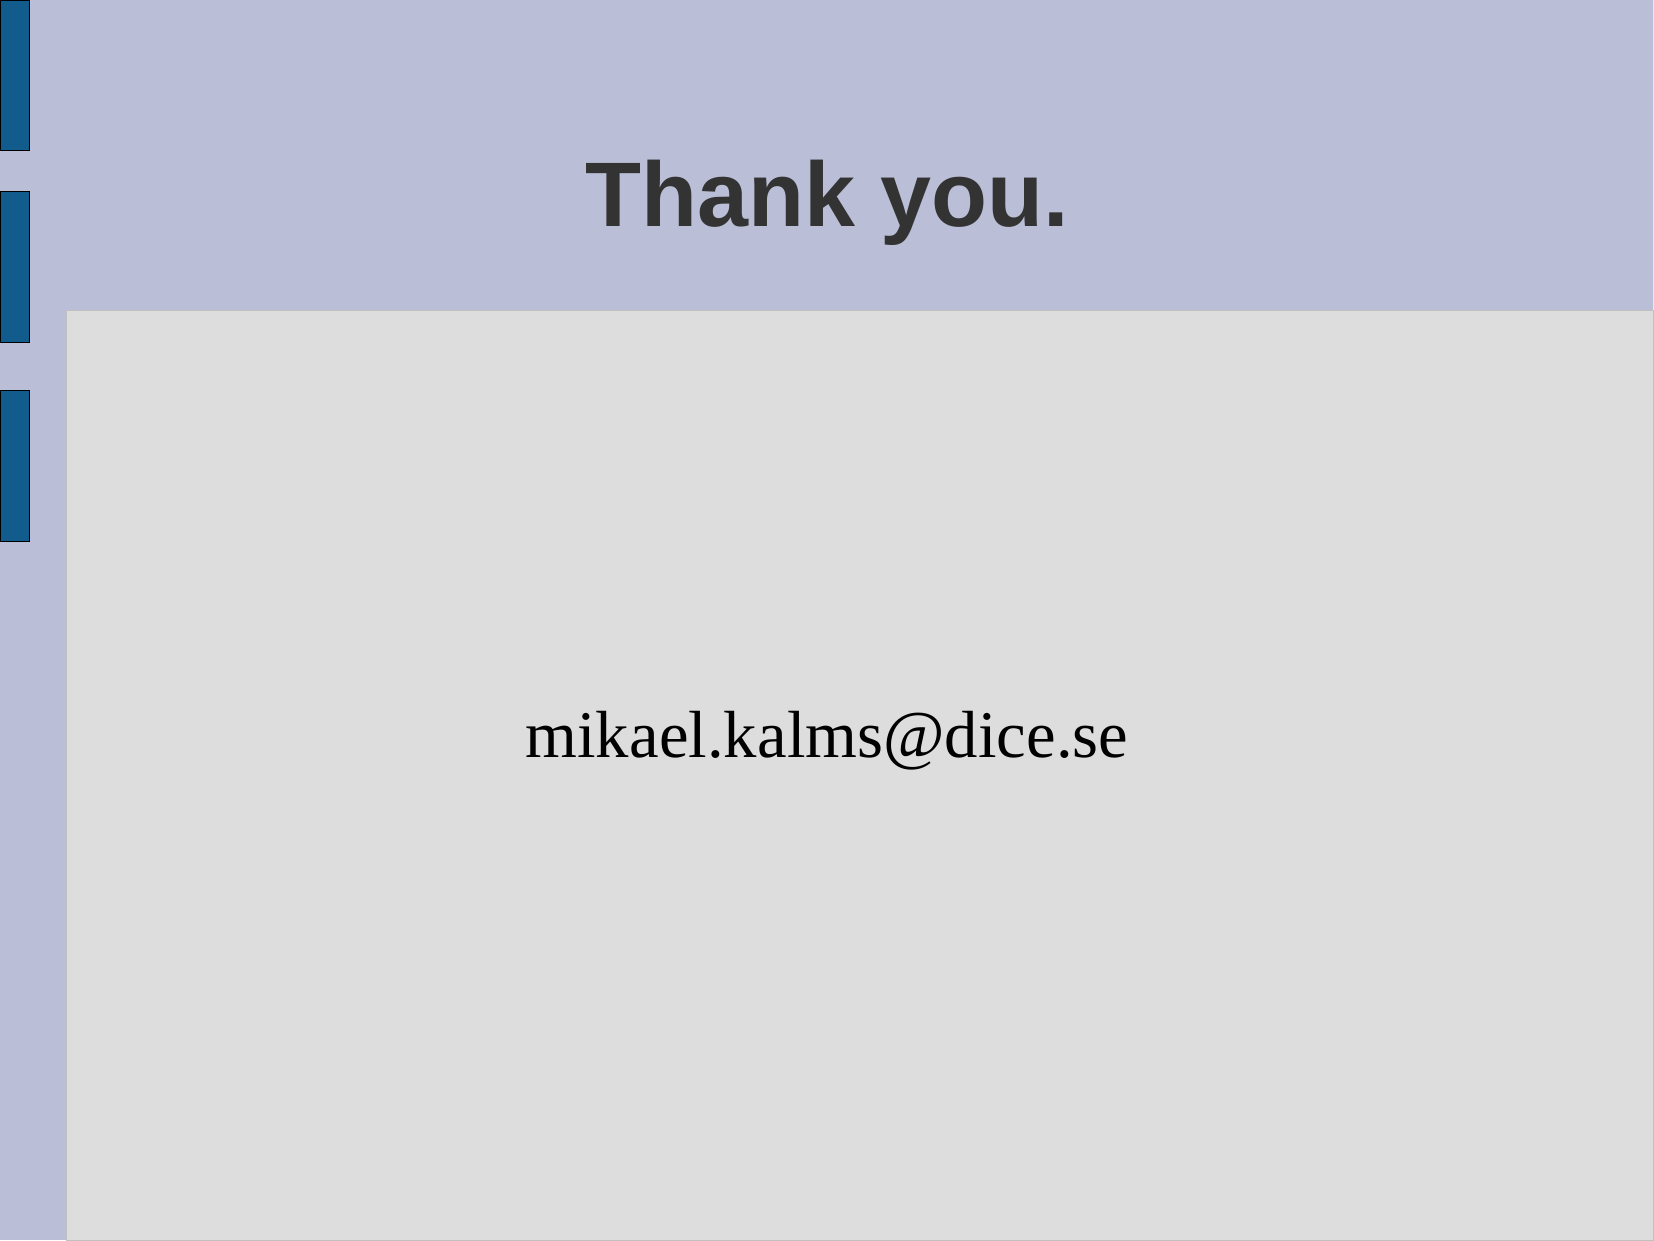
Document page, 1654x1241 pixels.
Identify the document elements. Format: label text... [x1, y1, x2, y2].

title Thank you. [121, 91, 1534, 299]
subtitle mikael.kalms@dice.se [121, 344, 1534, 1127]
